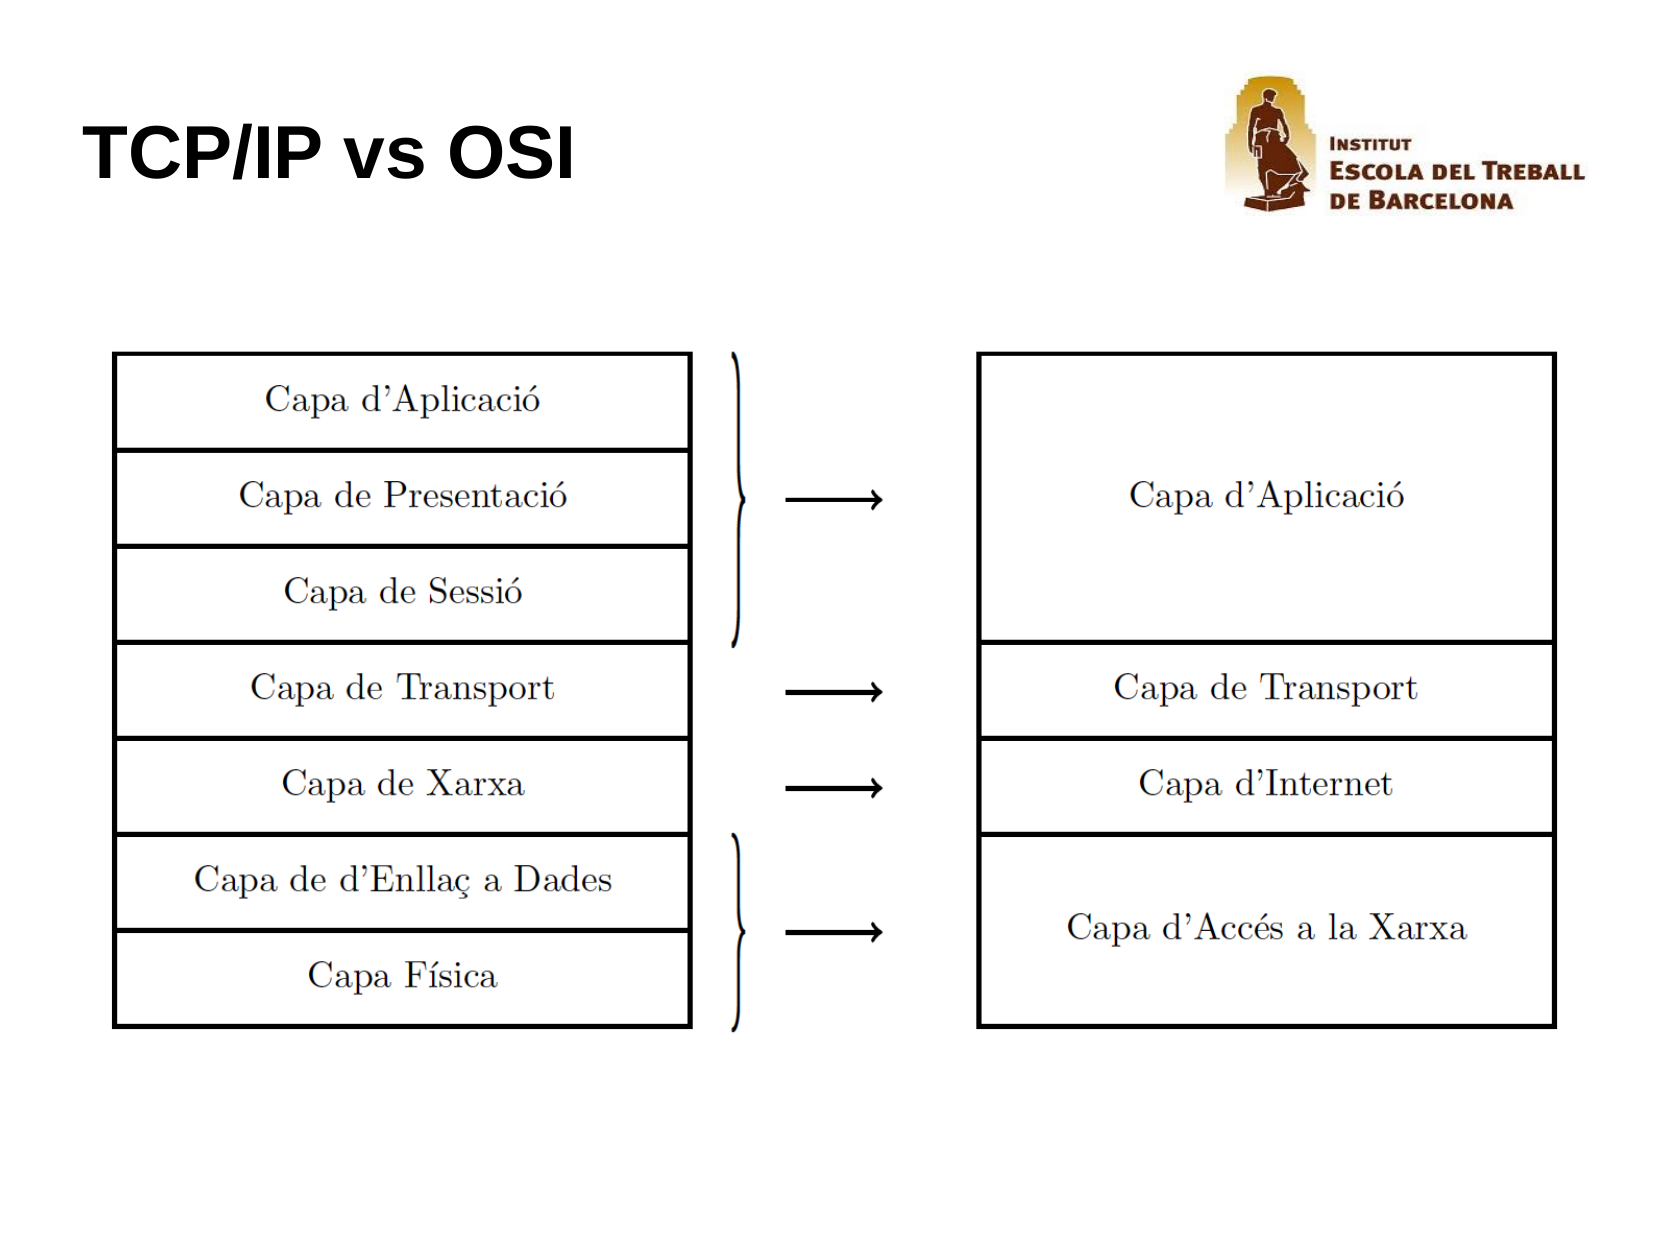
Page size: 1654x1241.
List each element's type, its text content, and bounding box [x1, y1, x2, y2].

picture [1204, 70, 1595, 223]
picture [88, 335, 1579, 1051]
title TCP/IP vs OSI [82, 49, 1571, 257]
